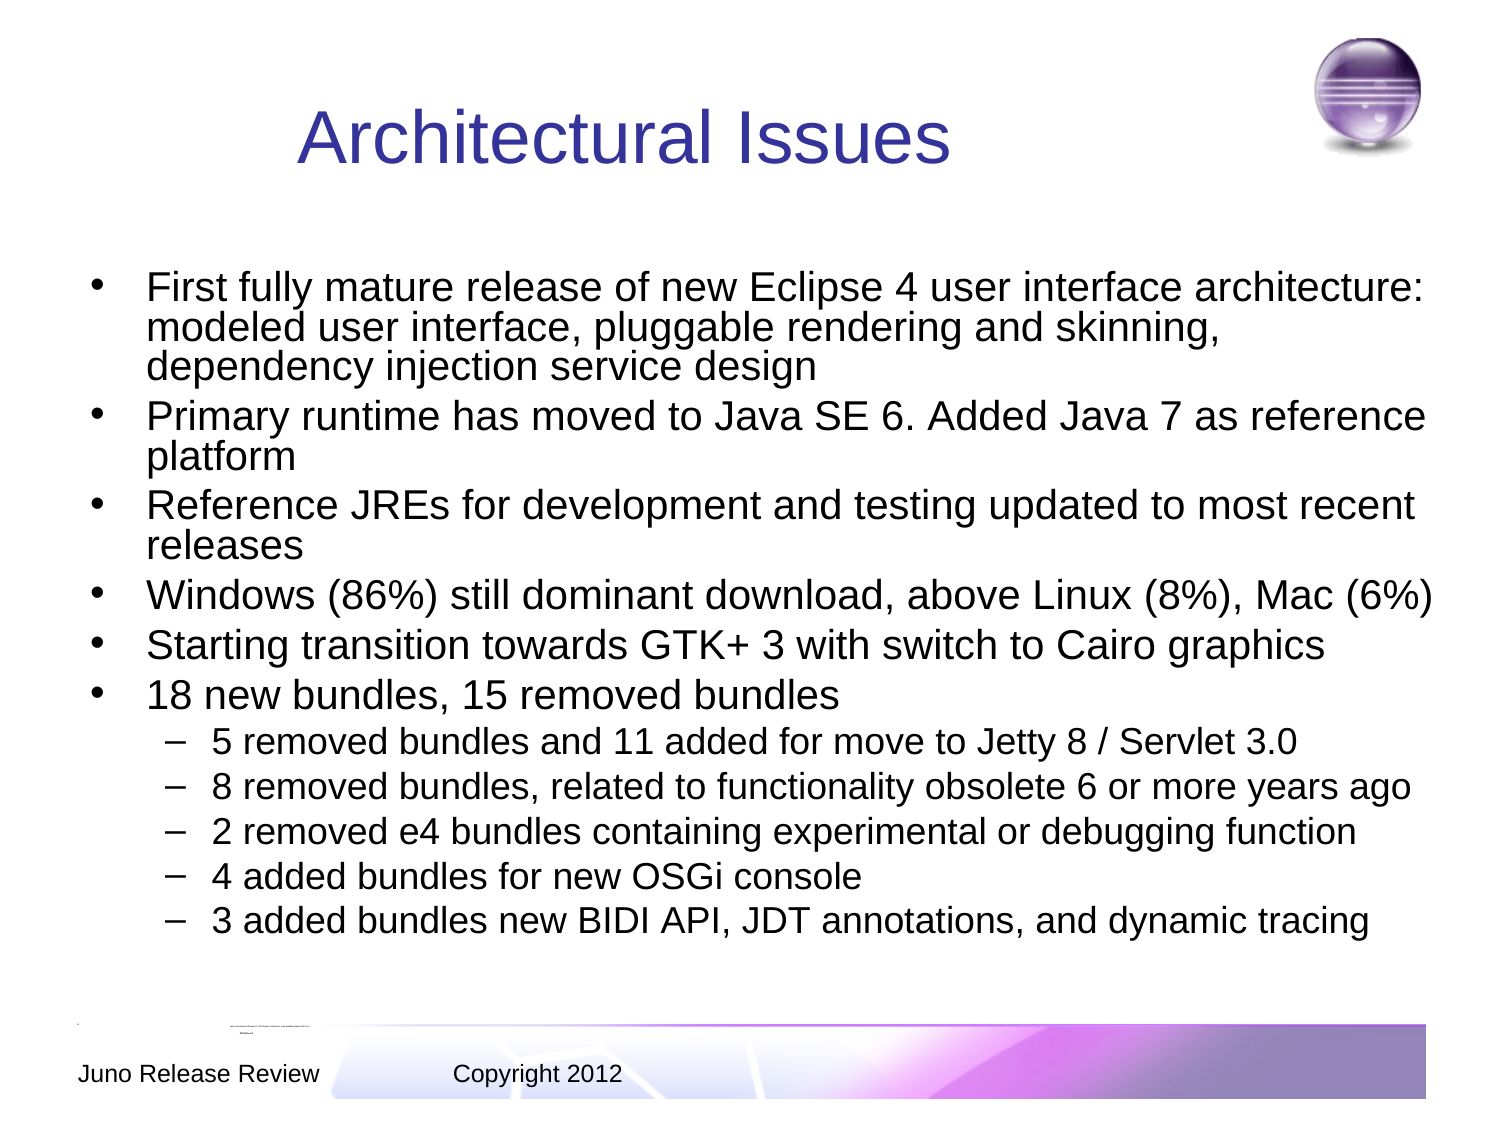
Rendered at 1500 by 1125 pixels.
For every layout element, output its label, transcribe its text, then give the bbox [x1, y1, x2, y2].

title Architectural Issues [74, 45, 1176, 233]
picture [1307, 37, 1426, 157]
picture [225, 1024, 1426, 1099]
list First fully mature release of new Eclipse 4 user interface architecture: modeled user interface, pluggable rendering and skinning, dependency injection service design Primary runtime has moved to Java SE 6. Added Java 7 as reference platform Reference JREs for development and testing updated to most recent releases Windows (86%) still dominant download, above Linux (8%), Mac (6%) Starting transition towards GTK+ 3 with switch to Cairo graphics 18 new bundles, 15 removed bundles 5 removed bundles and 11 added for move to Jetty 8 / Servlet 3.0 8 removed bundles, related to functionality obsolete 6 or more years ago 2 removed e4 bundles containing experimental or debugging function 4 added bundles for new OSGi console 3 added bundles new BIDI API, JDT annotations, and dynamic tracing [75, 262, 1463, 1006]
